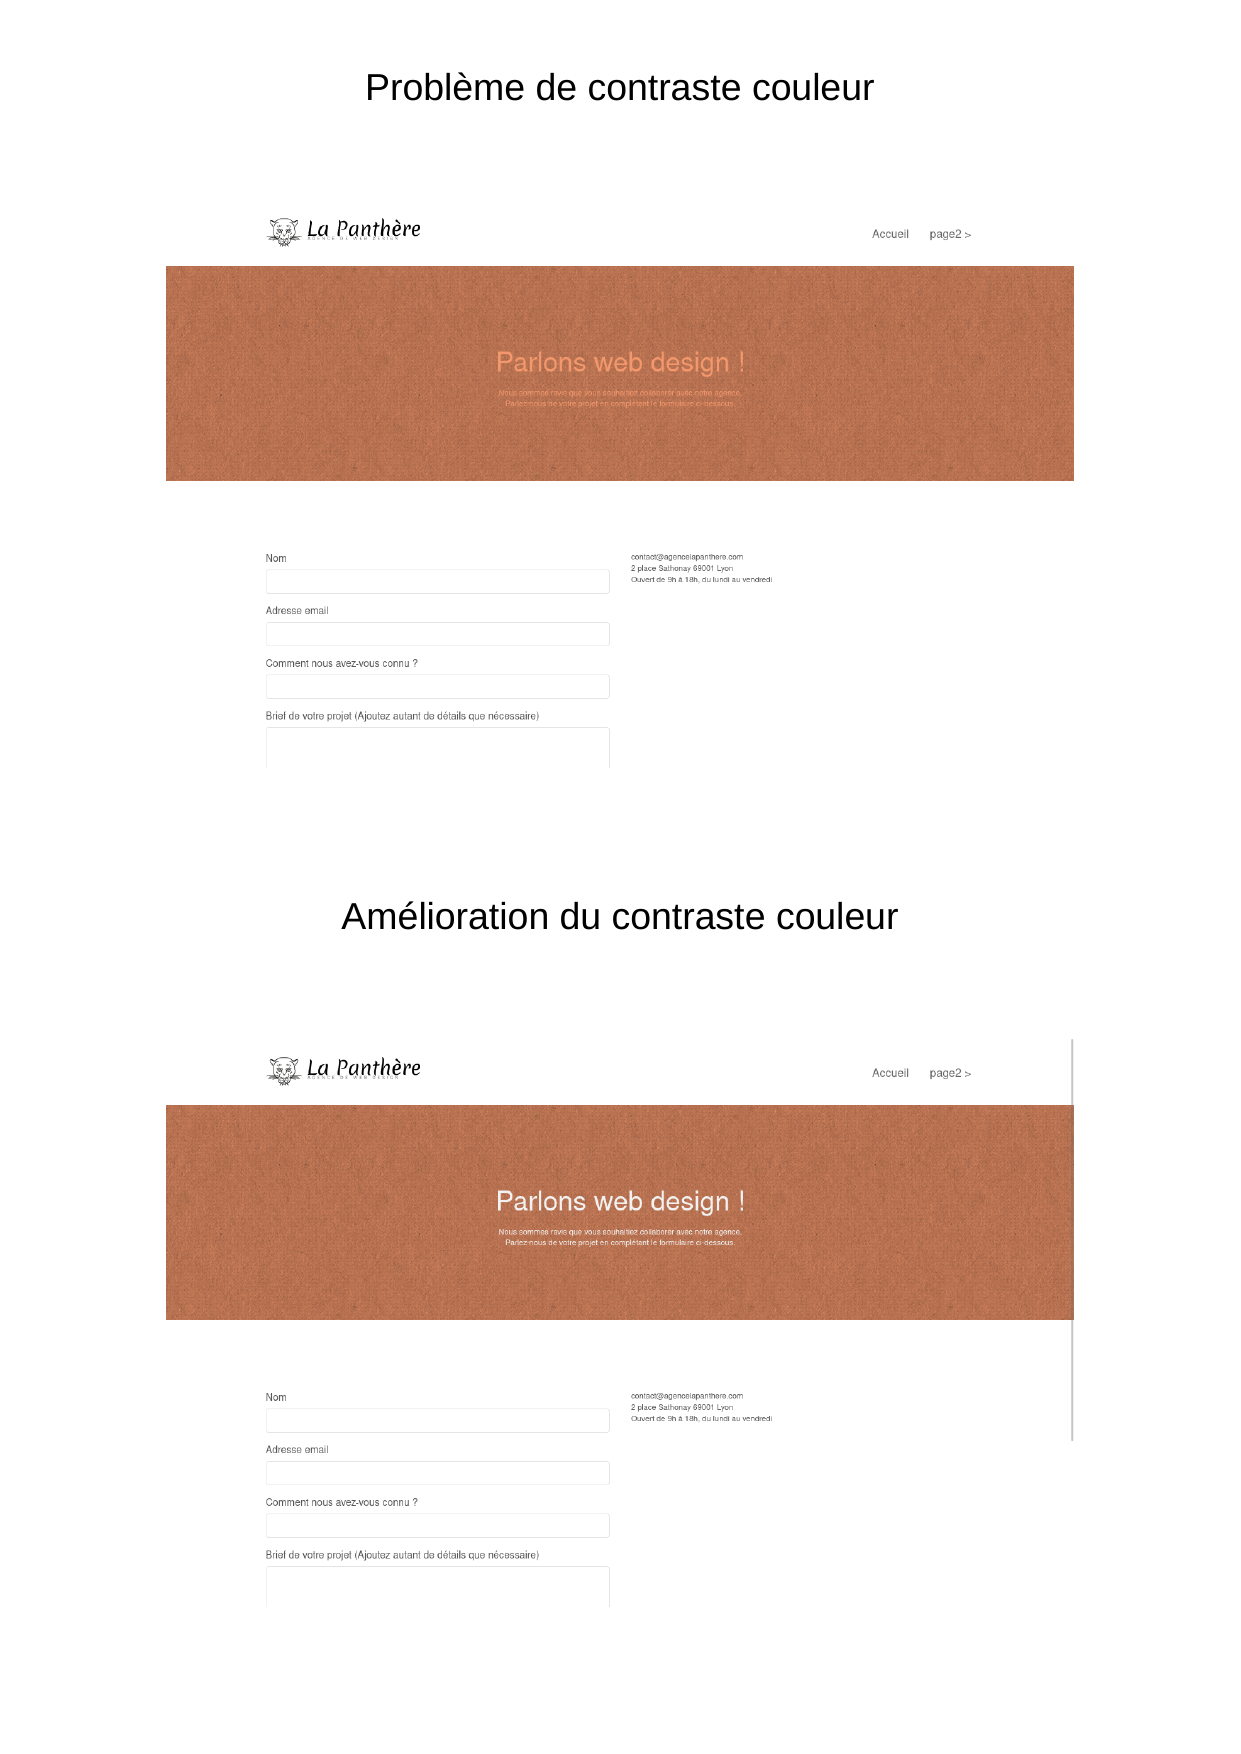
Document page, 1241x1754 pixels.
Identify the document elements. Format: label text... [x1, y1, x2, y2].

text_box Problème de contraste couleur [350, 59, 890, 116]
picture [166, 200, 1074, 768]
picture [166, 1039, 1074, 1607]
text_box Amélioration du contraste couleur [326, 888, 914, 945]
